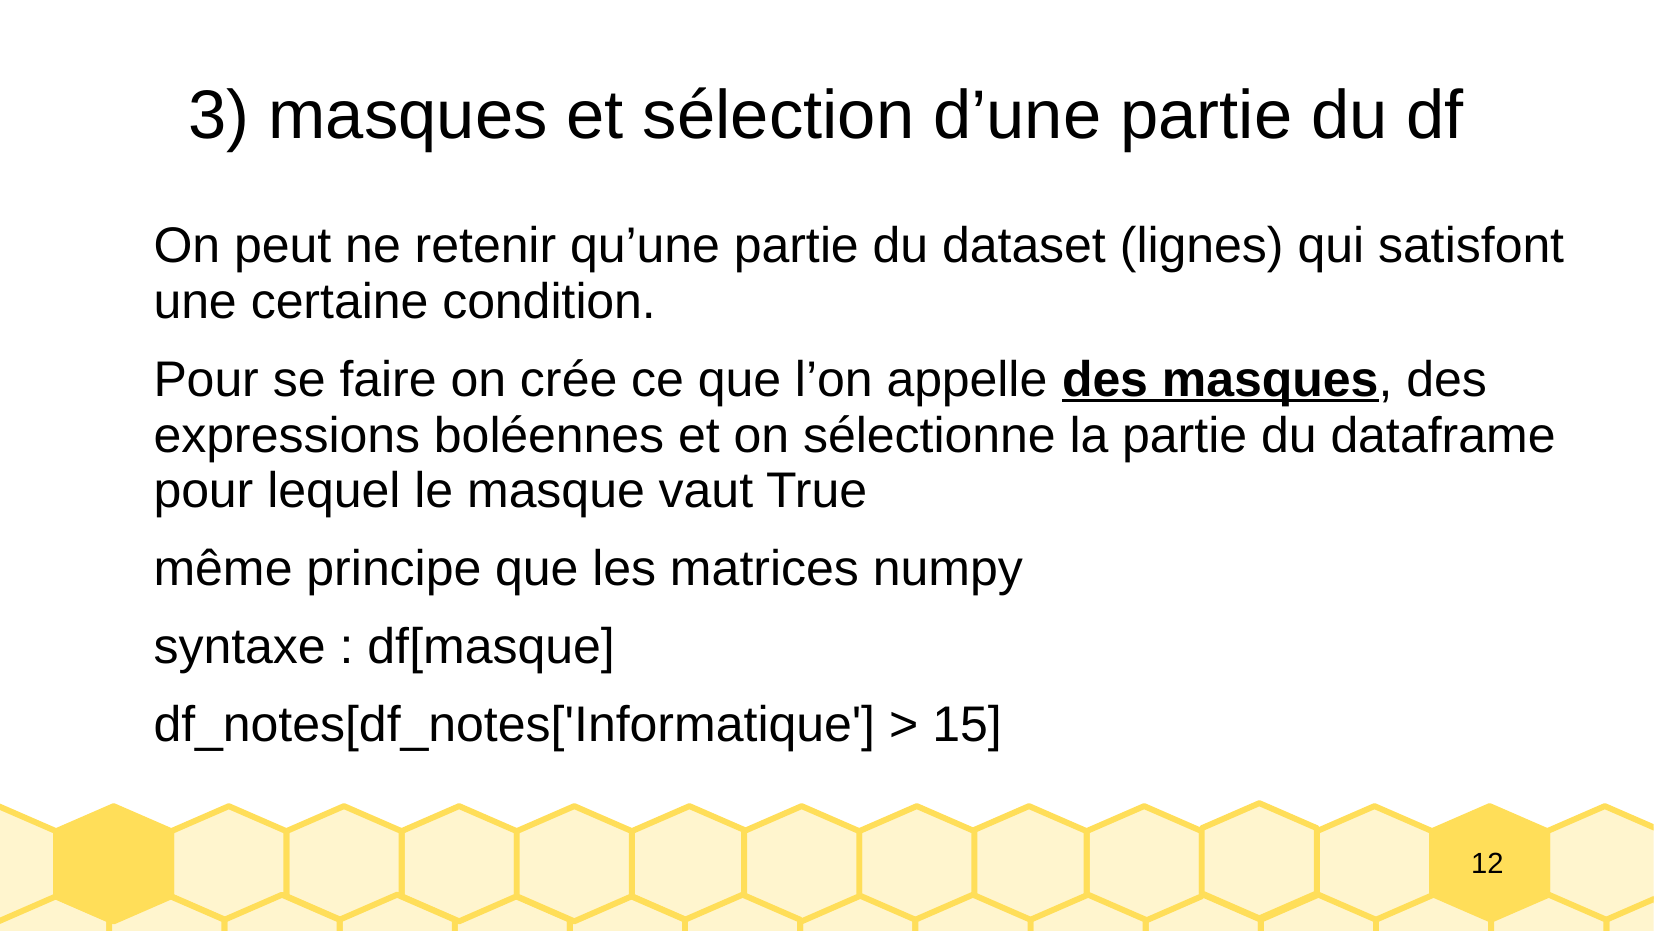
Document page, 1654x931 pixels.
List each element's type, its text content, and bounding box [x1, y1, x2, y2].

list On peut ne retenir qu’une partie du dataset (lignes) qui satisfont une certaine condition. Pour se faire on crée ce que l’on appelle des masques, des expressions boléennes et on sélectionne la partie du dataframe pour lequel le masque vaut True même principe que les matrices numpy syntaxe : df[masque] df_notes[df_notes['Informatique'] > 15] [82, 217, 1571, 758]
title 3) masques et sélection d’une partie du df [82, 37, 1571, 193]
